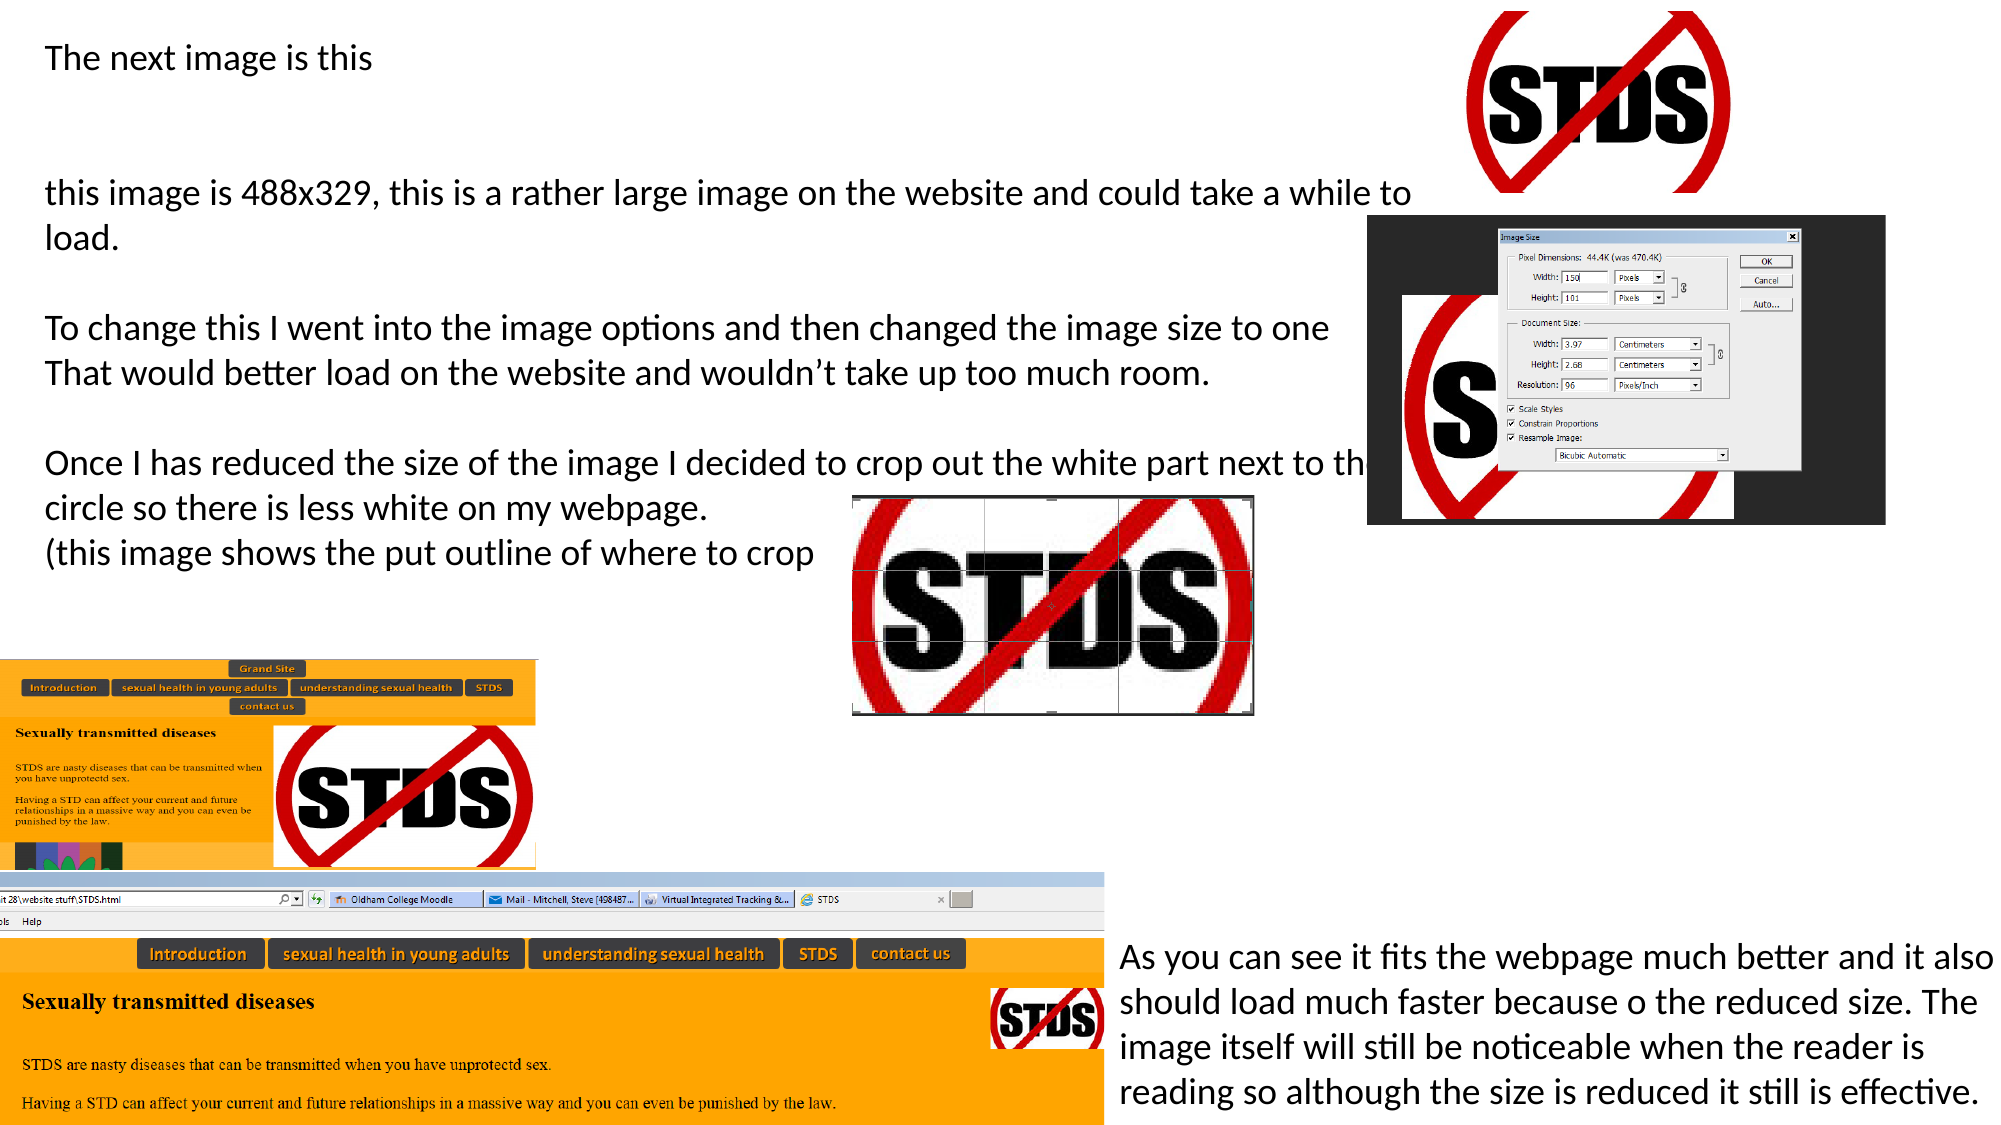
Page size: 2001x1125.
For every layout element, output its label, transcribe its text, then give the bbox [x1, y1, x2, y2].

picture [1464, 11, 1733, 193]
picture [1367, 215, 1886, 525]
picture [852, 495, 1255, 716]
text_box The next image is this this image is 488x329, this is a rather large image on the website and could take a while to load. To change this I went into the image options and then changed the image size to one That would better load on the website and wouldn’t take up too much room. Once I has reduced the size of the image I decided to crop out the white part next to the red circle so there is less white on my webpage. (this image shows the put outline of where to crop [29, 25, 1465, 723]
text_box As you can see it fits the webpage much better and it also should load much faster because o the reduced size. The image itself will still be noticeable when the reader is reading so although the size is reduced it still is effective. [1105, 924, 2000, 1122]
picture [0, 659, 539, 870]
picture [0, 872, 1105, 1125]
